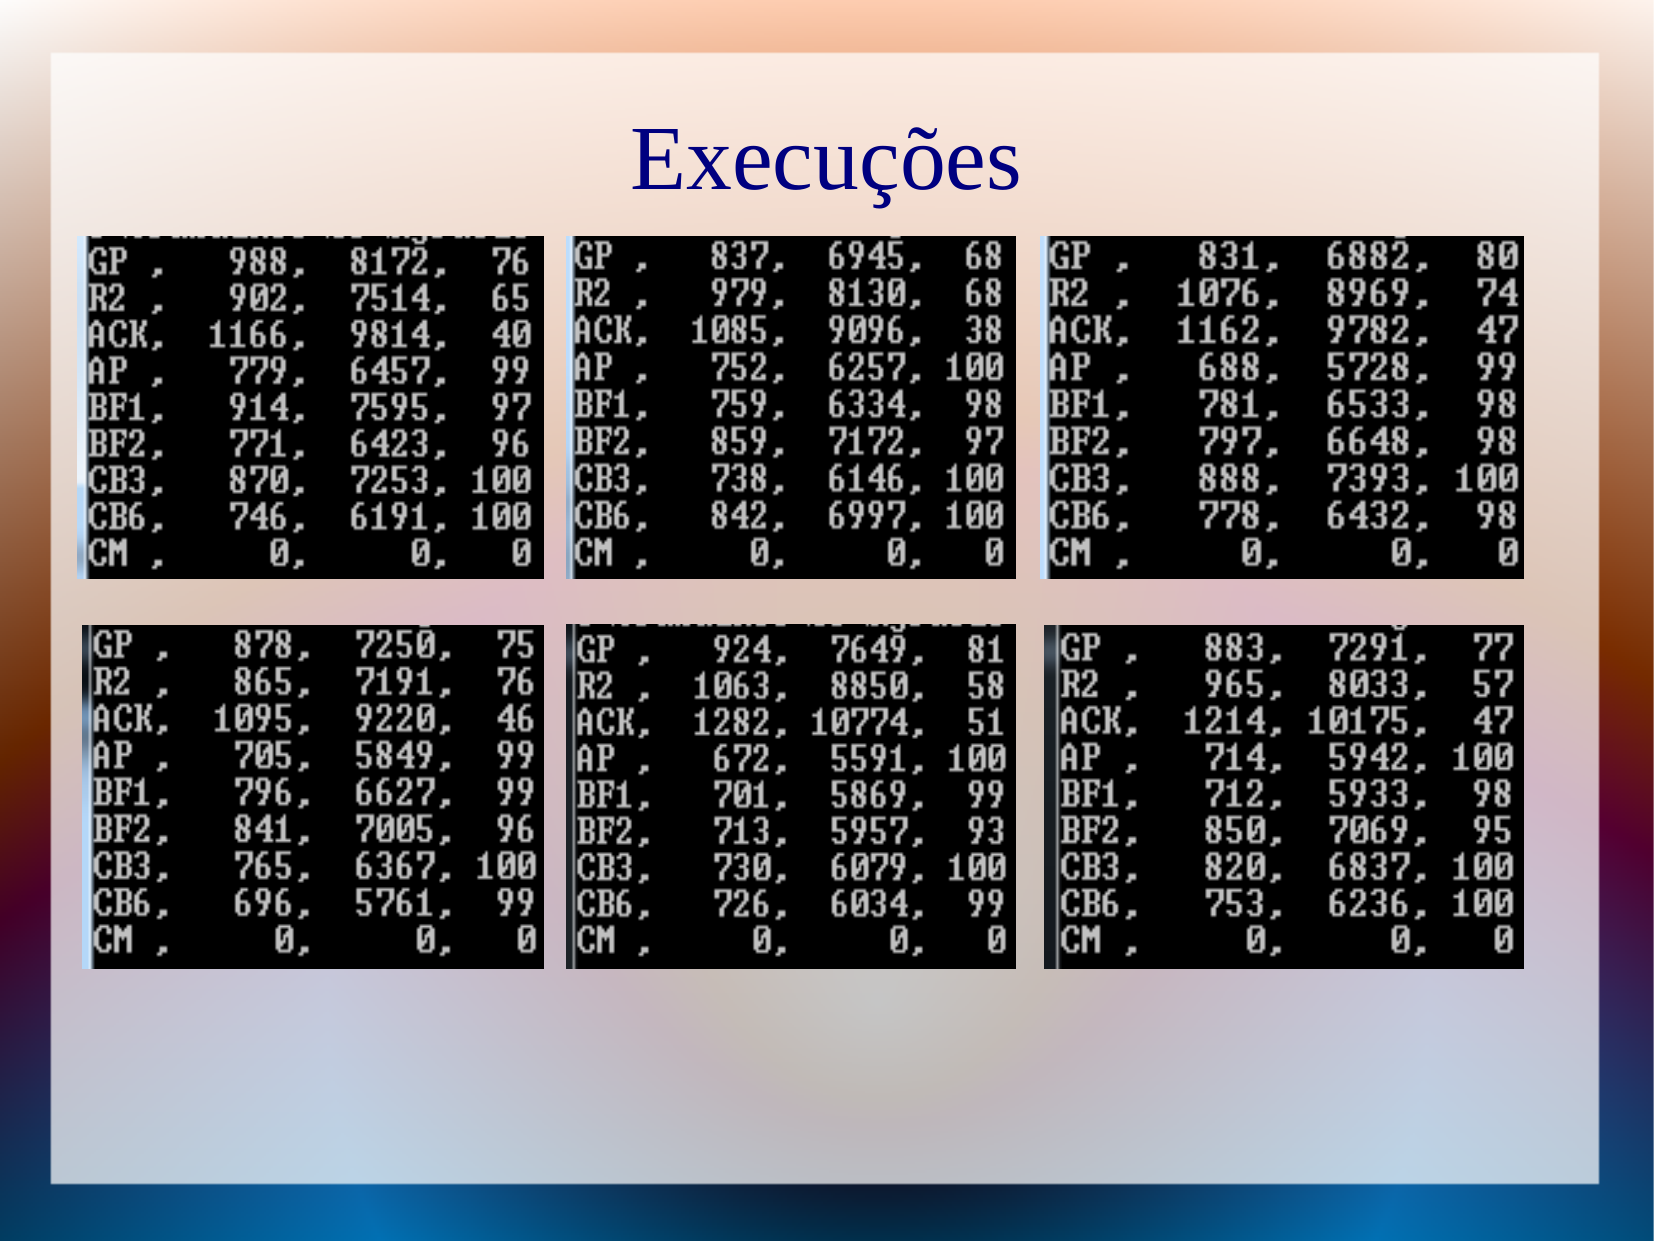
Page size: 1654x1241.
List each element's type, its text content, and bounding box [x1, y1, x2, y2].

title Execuções [82, 55, 1571, 263]
picture [0, 0, 1654, 1241]
